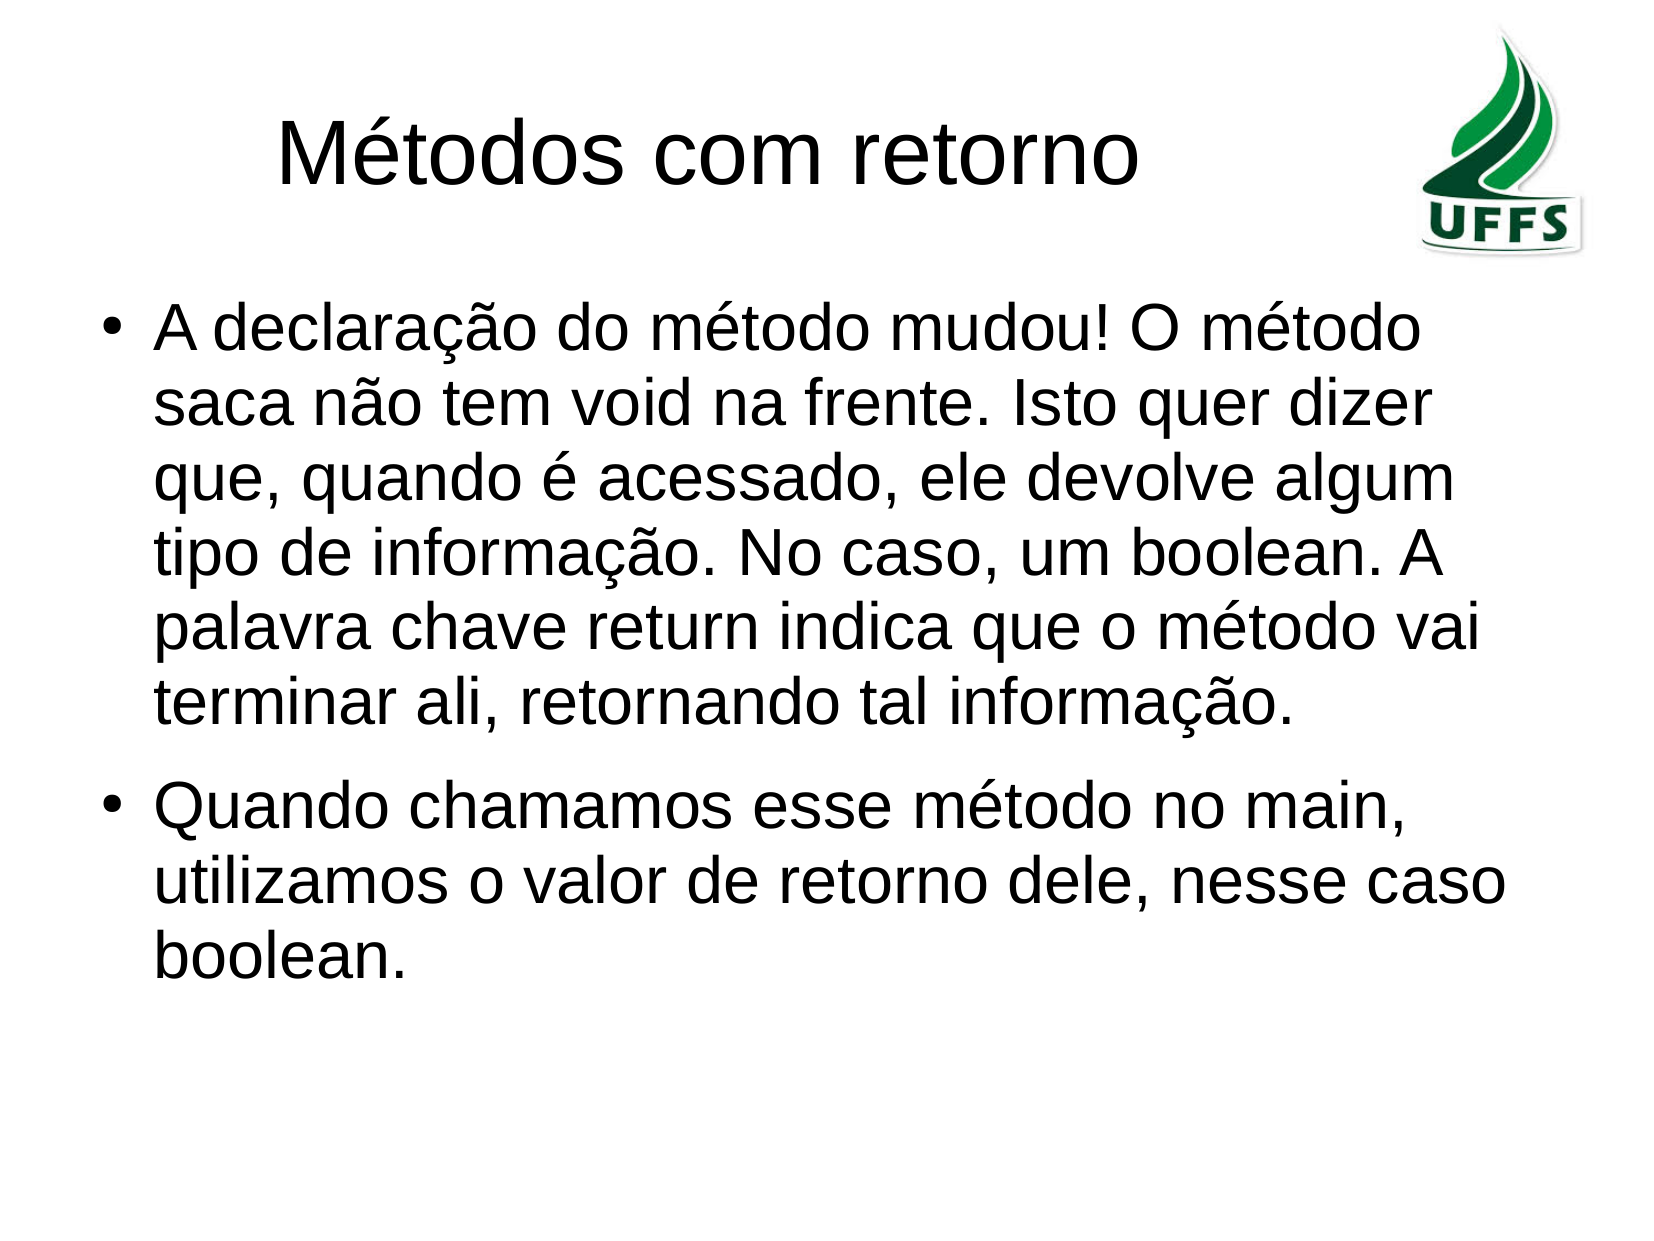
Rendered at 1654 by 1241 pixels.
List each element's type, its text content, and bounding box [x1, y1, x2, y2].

list A declaração do método mudou! O método saca não tem void na frente. Isto quer dizer que, quando é acessado, ele devolve algum tipo de informação. No caso, um boolean. A palavra chave return indica que o método vai terminar ali, retornando tal informação. Quando chamamos esse método no main, utilizamos o valor de retorno dele, nesse caso boolean. [82, 290, 1571, 1010]
title Métodos com retorno [82, 49, 1335, 257]
picture [1381, 20, 1624, 272]
